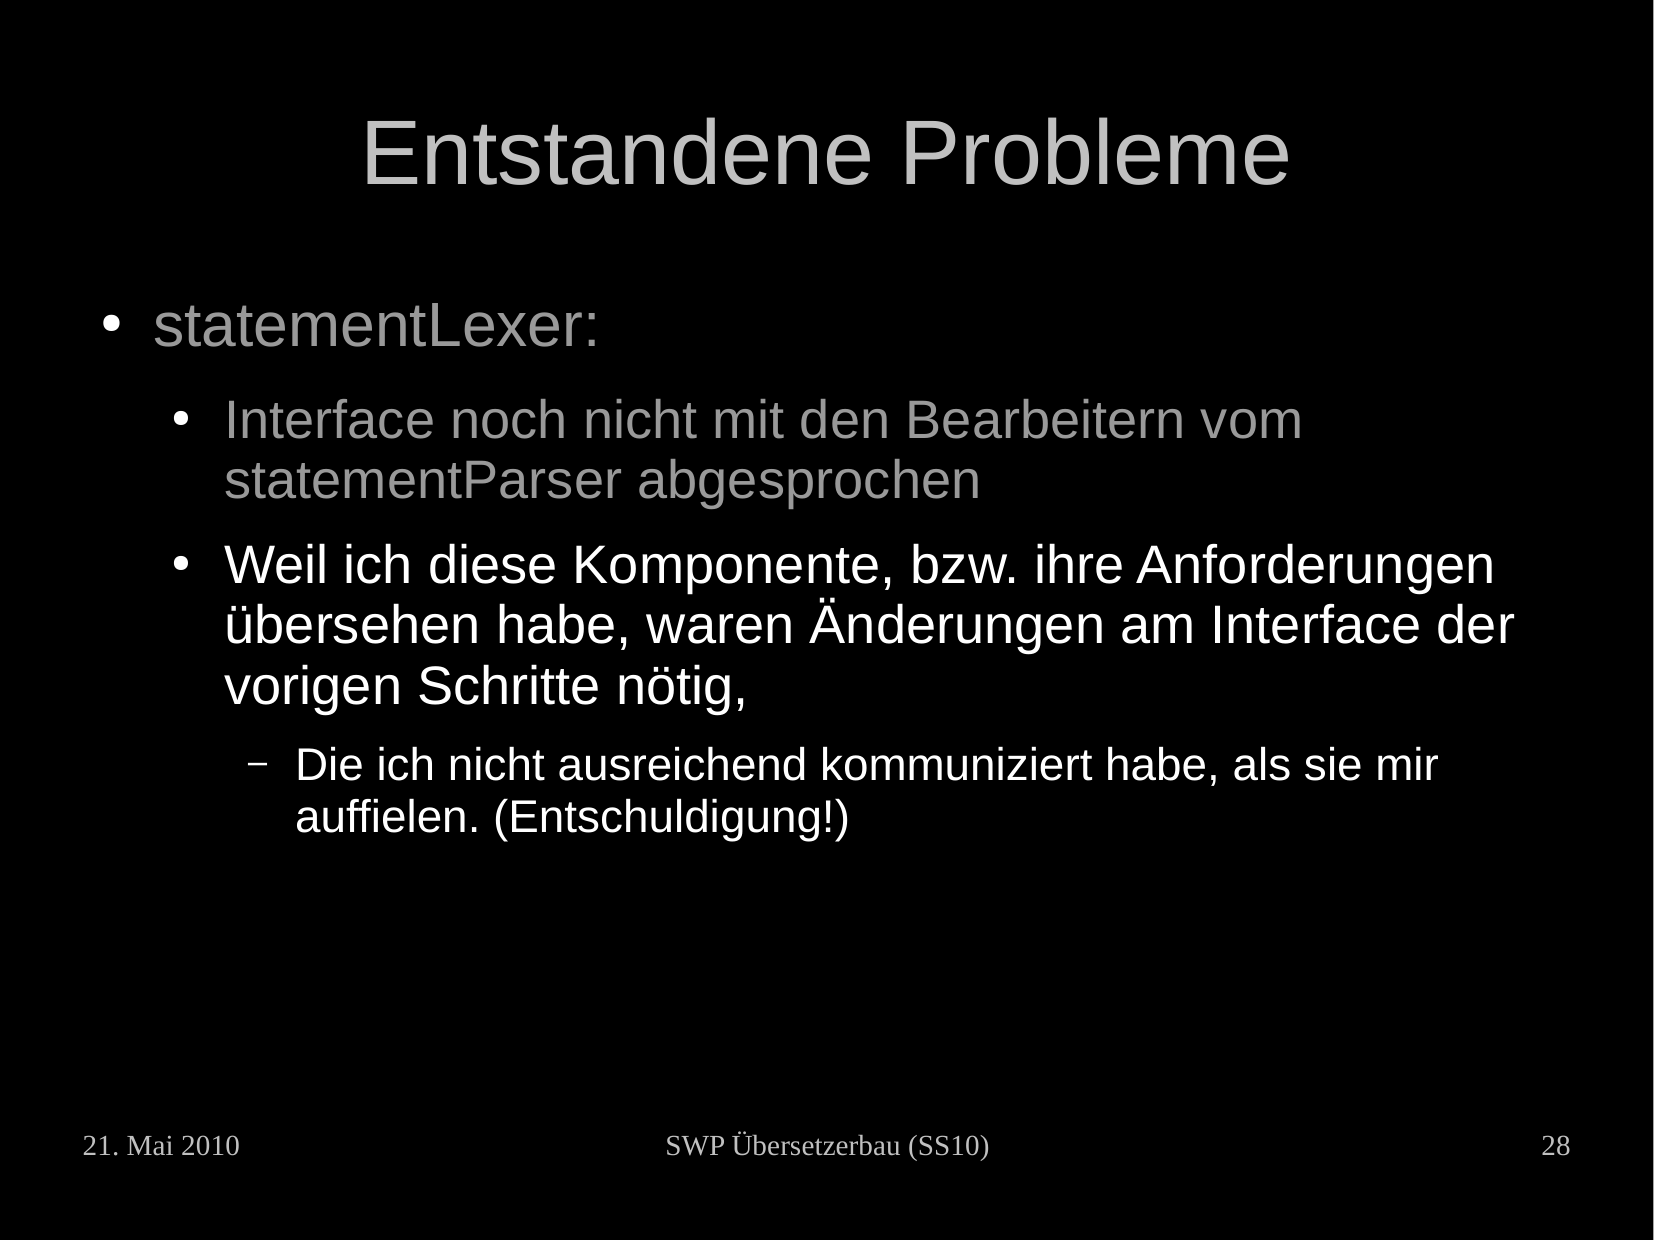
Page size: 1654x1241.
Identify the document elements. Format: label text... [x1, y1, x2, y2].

list statementLexer: Interface noch nicht mit den Bearbeitern vom statementParser abgesprochen Weil ich diese Komponente, bzw. ihre Anforderungen übersehen habe, waren Änderungen am Interface der vorigen Schritte nötig, Die ich nicht ausreichend kommuniziert habe, als sie mir auffielen. (Entschuldigung!) [82, 290, 1571, 1109]
title Entstandene Probleme [82, 49, 1571, 257]
